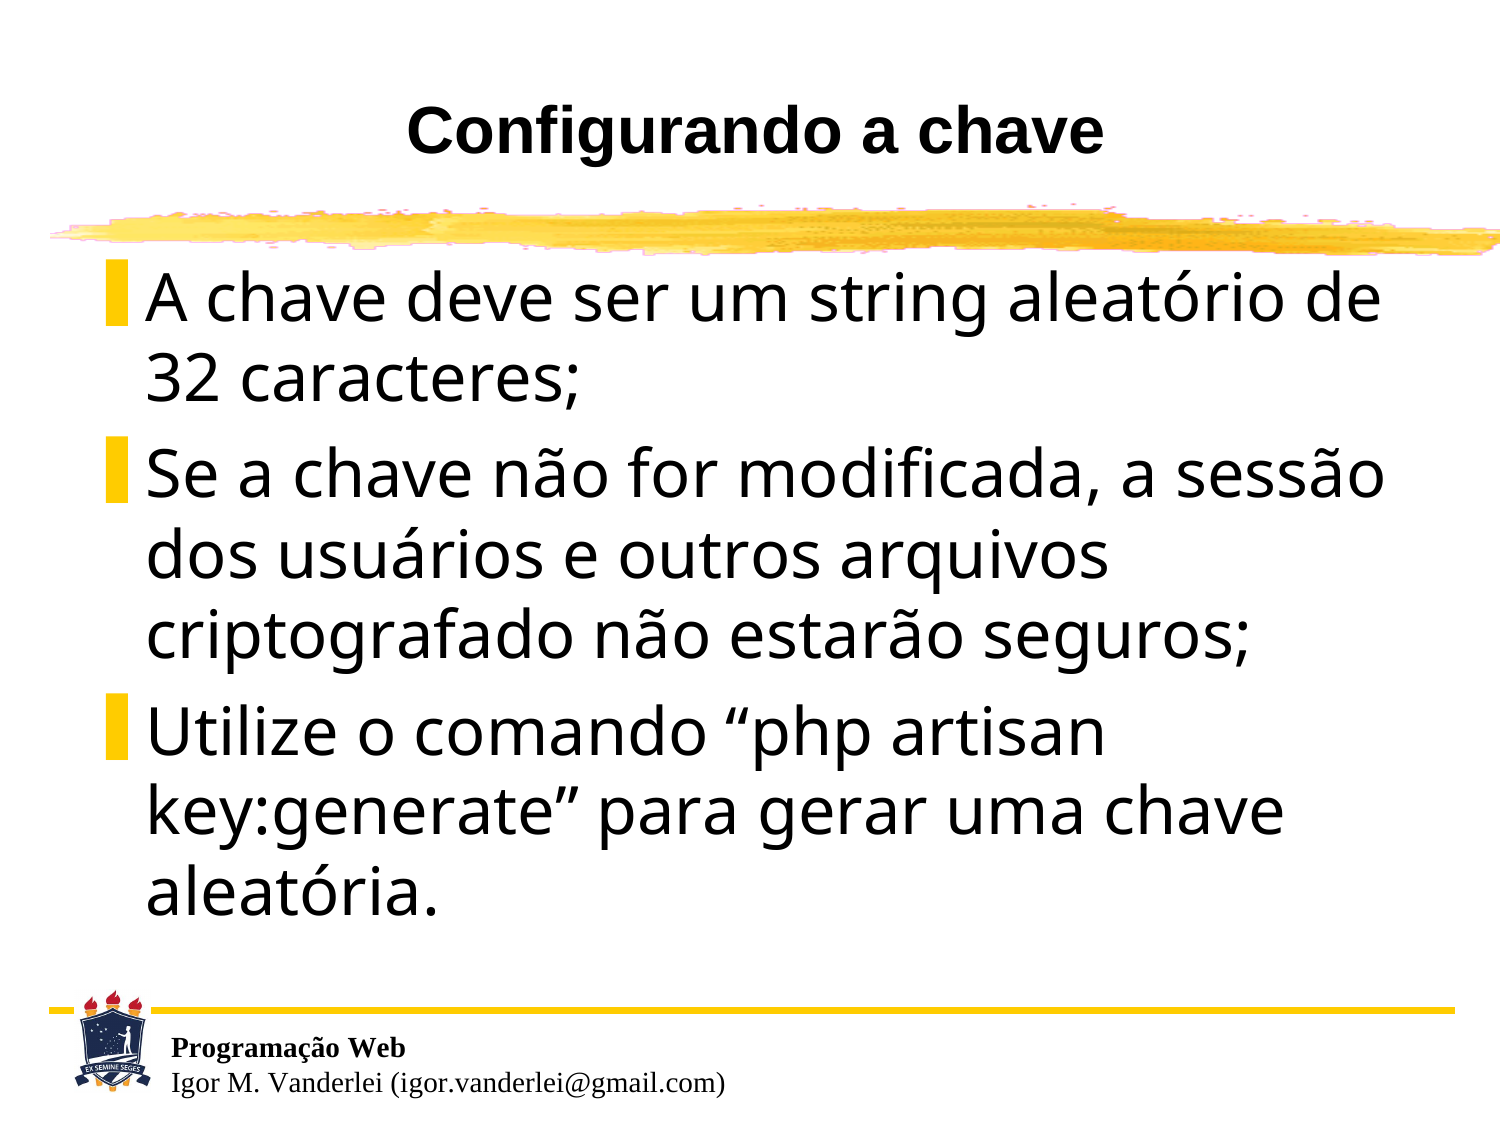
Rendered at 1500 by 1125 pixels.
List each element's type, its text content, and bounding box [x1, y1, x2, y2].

picture [50, 198, 1500, 267]
title Configurando a chave [24, 54, 1488, 175]
picture [74, 990, 151, 1093]
list A chave deve ser um string aleatório de 32 caracteres; Se a chave não for modificada, a sessão dos usuários e outros arquivos criptografado não estarão seguros; Utilize o comando “php artisan key:generate” para gerar uma chave aleatória. [74, 246, 1417, 990]
